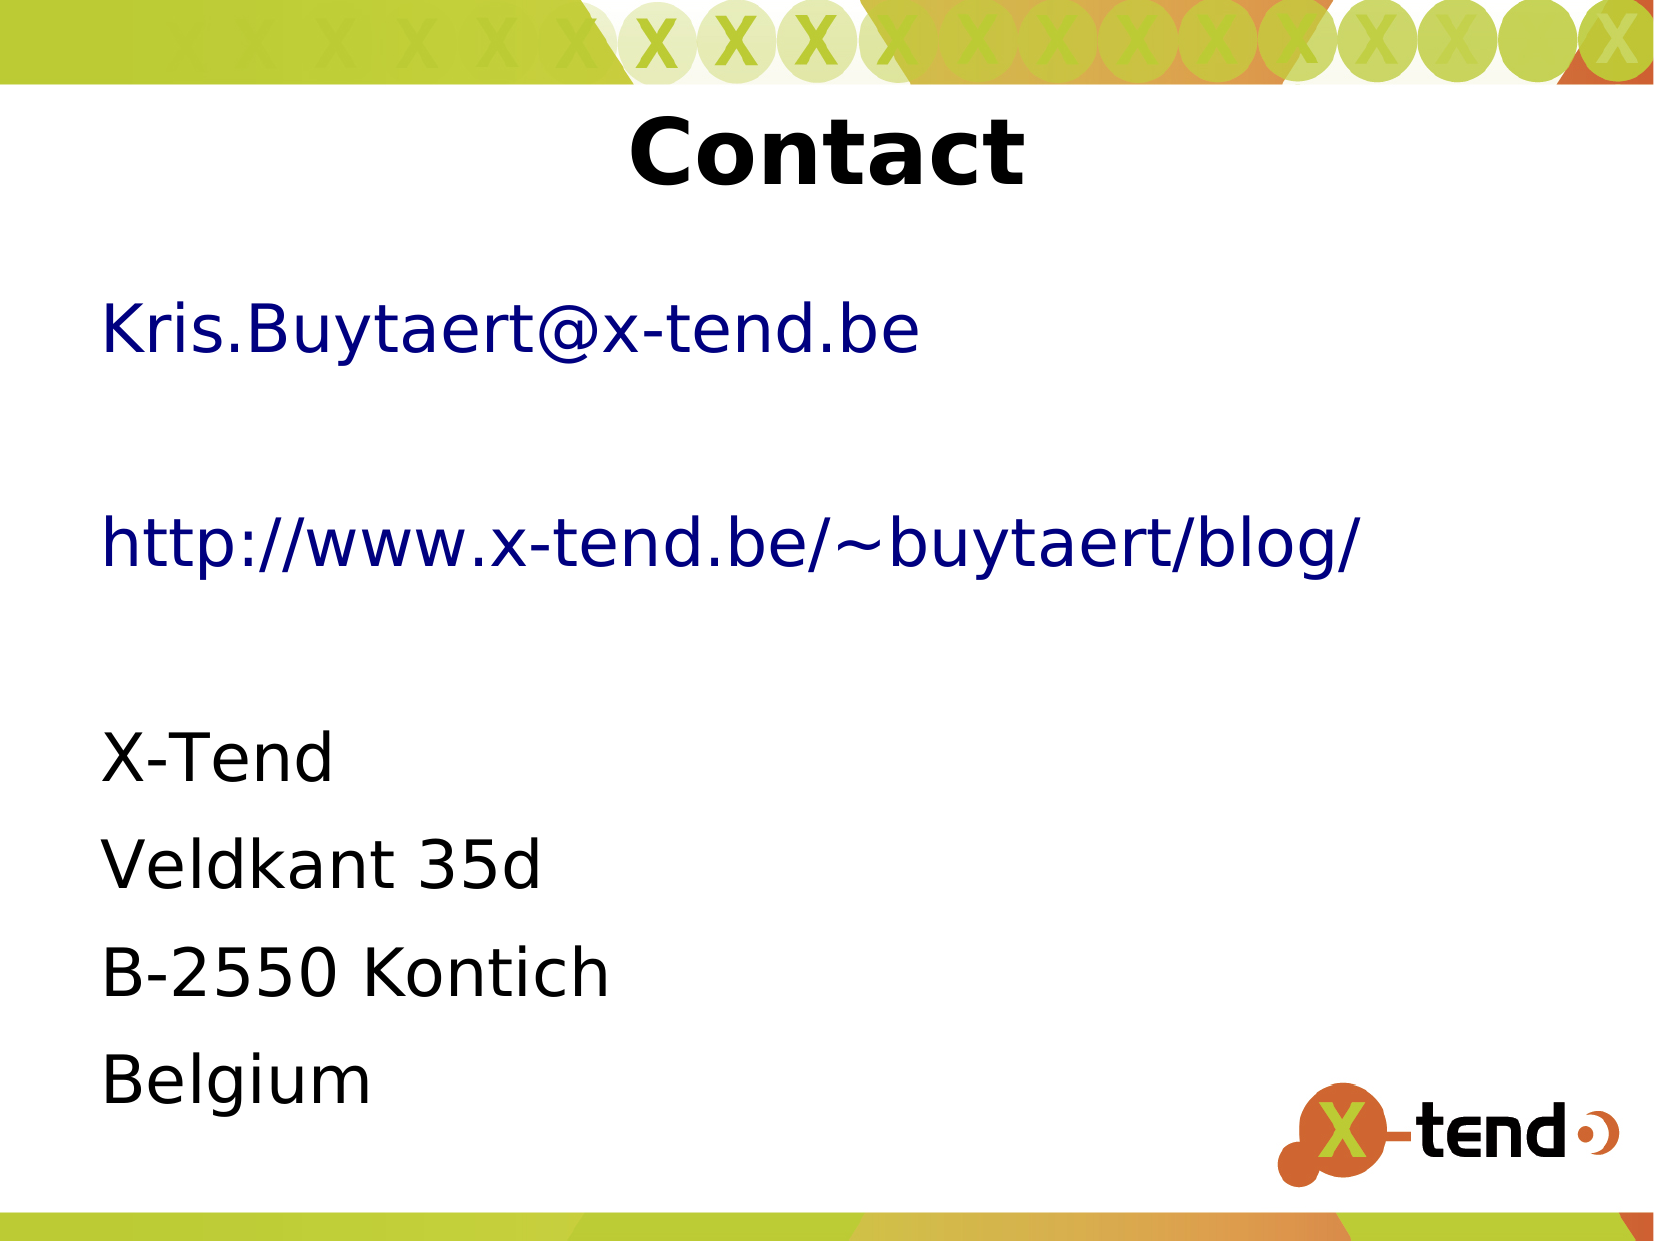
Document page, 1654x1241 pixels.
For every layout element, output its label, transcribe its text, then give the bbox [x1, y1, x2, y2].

list Kris.Buytaert@x-tend.be http://www.x-tend.be/~buytaert/blog/ X-Tend Veldkant 35d B-2550 Kontich Belgium [82, 290, 1571, 1120]
picture [0, 0, 1654, 1241]
title Contact [82, 49, 1571, 257]
